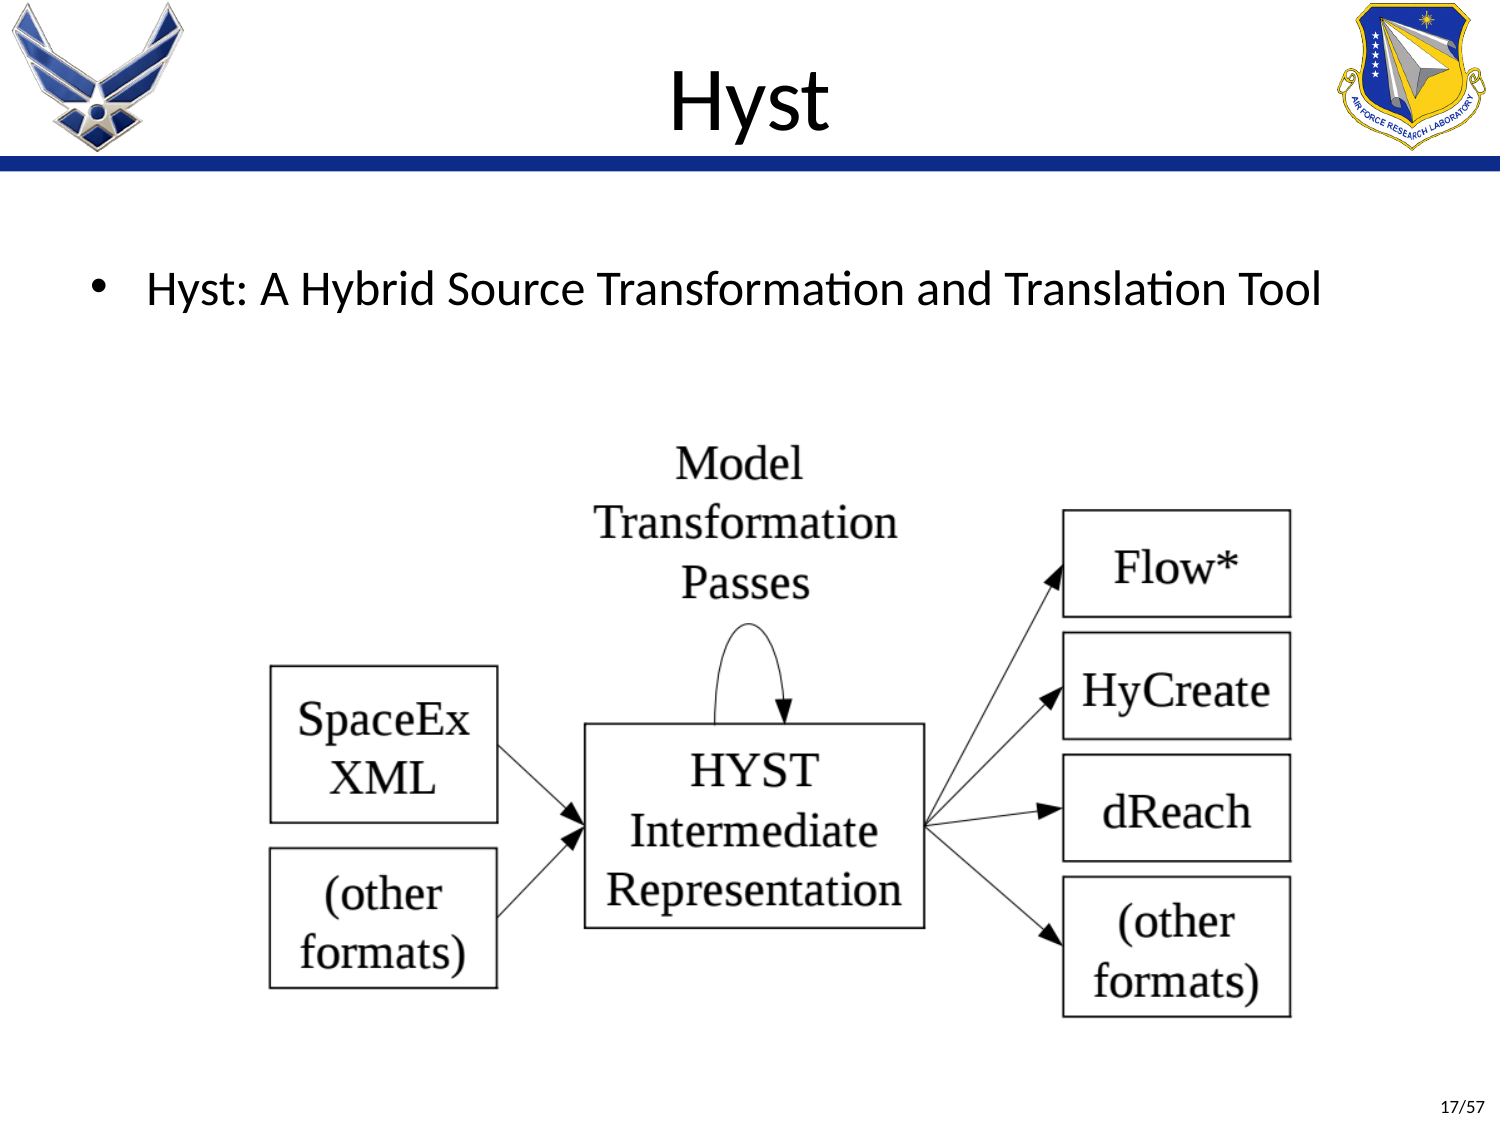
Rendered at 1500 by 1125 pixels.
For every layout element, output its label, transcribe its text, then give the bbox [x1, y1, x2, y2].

picture [2, 0, 75, 156]
picture [251, 434, 1306, 1032]
picture [1425, 3, 1486, 151]
title Hyst [75, 0, 1425, 188]
list Hyst: A Hybrid Source Transformation and Translation Tool [75, 247, 1425, 991]
